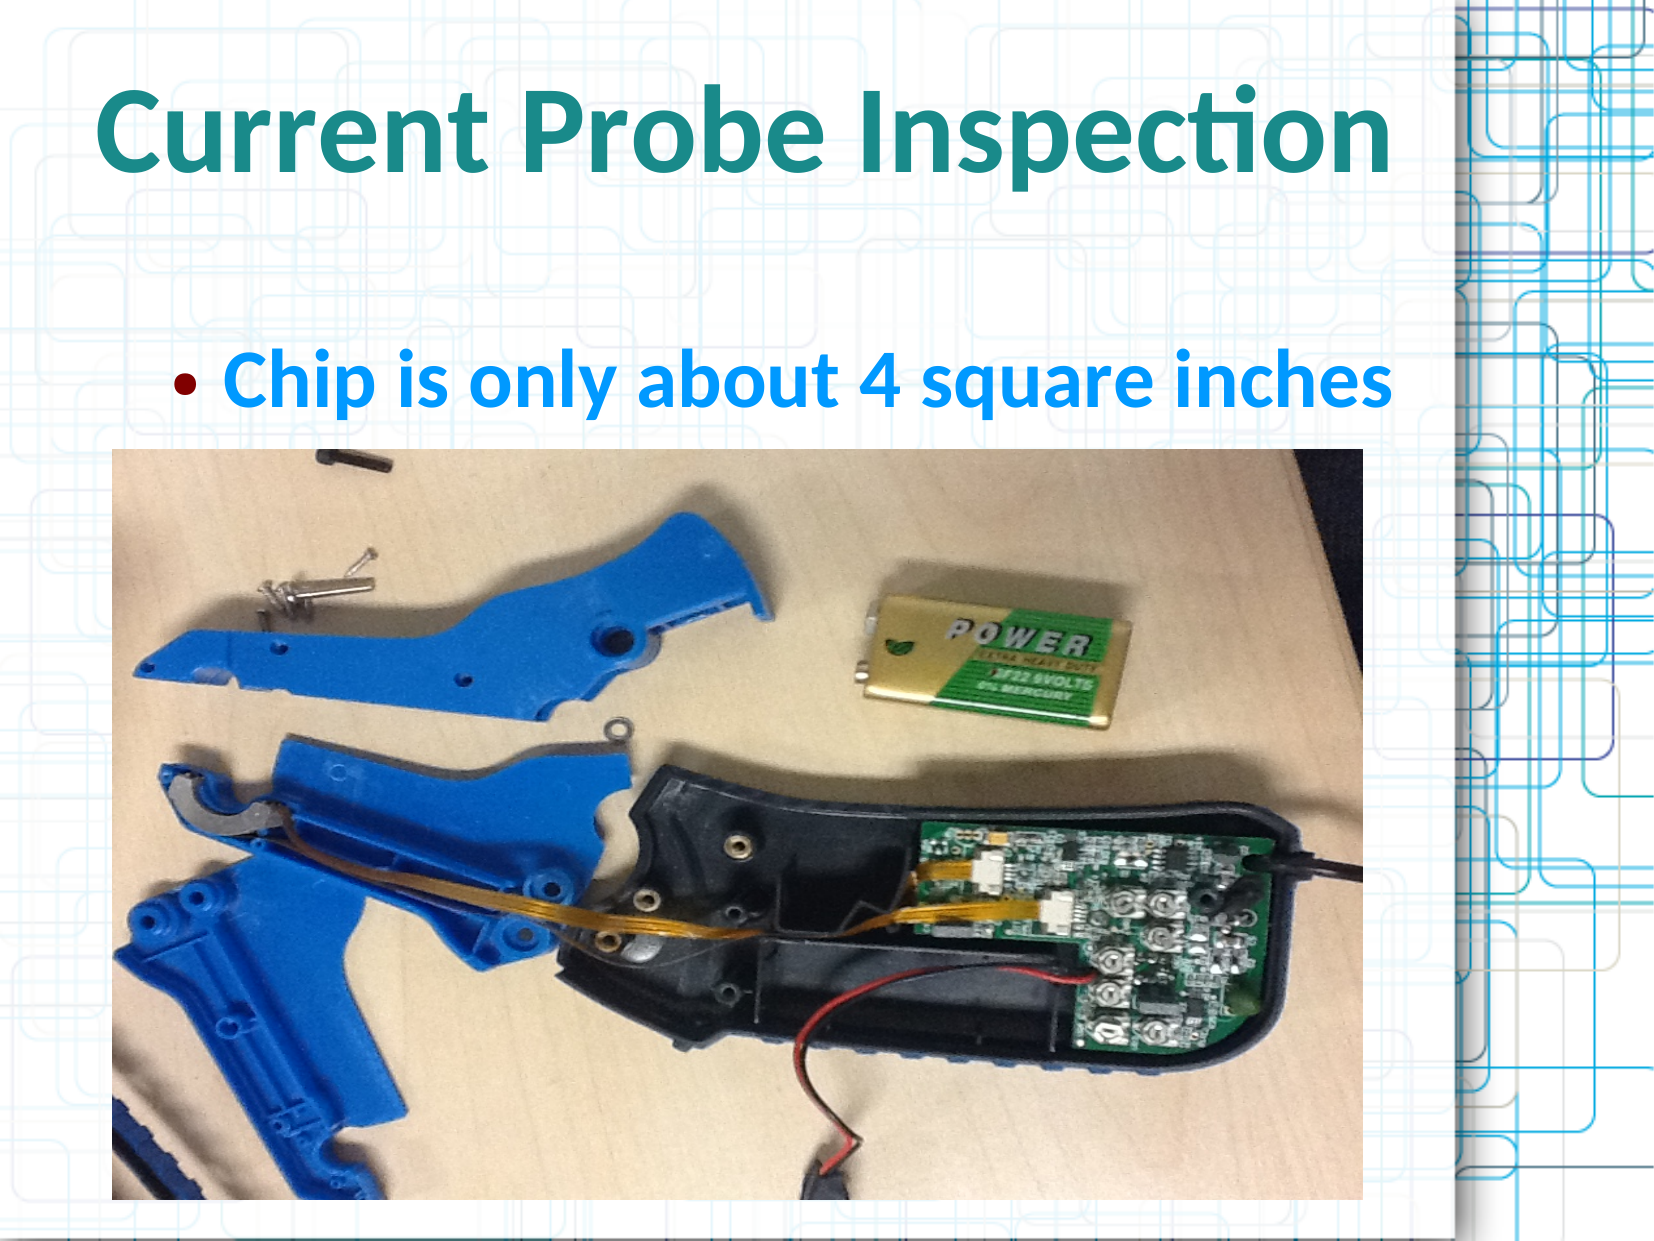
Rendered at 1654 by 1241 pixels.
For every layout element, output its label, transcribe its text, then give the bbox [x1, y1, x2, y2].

title Current Probe Inspection [66, 37, 1426, 245]
picture [0, 0, 1654, 1241]
list Chip is only about 4 square inches [152, 344, 1534, 1127]
